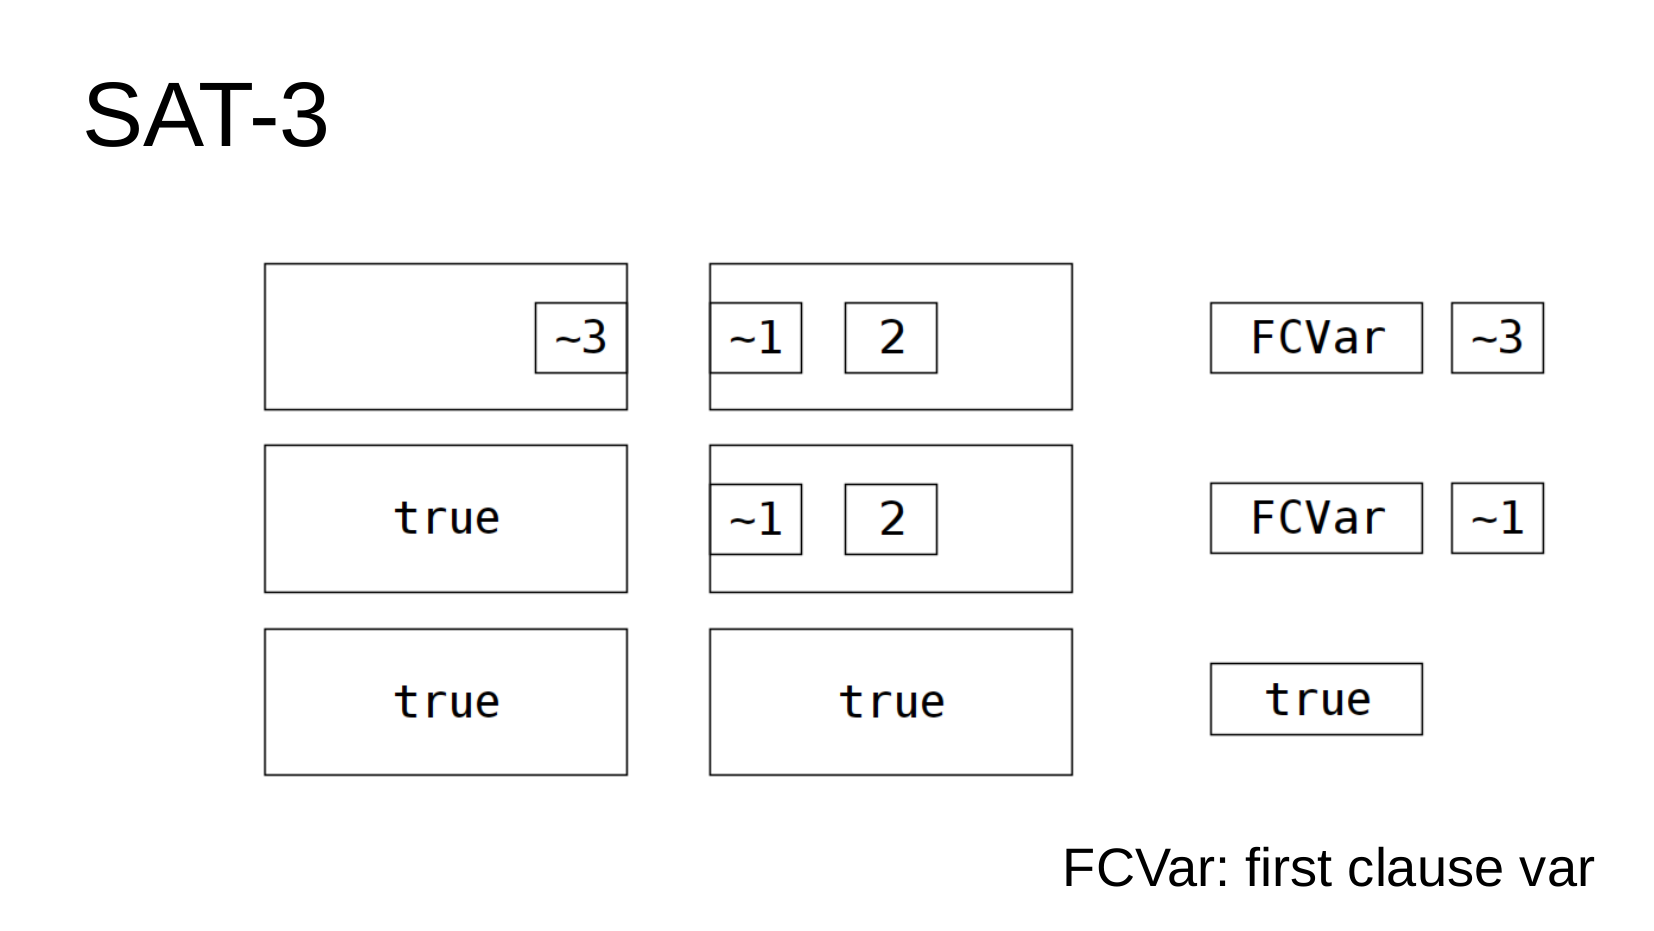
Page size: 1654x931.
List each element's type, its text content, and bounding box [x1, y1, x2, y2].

picture [236, 236, 1569, 804]
title FCVar: first clause var [1062, 789, 1625, 931]
title SAT-3 [82, 37, 1571, 193]
